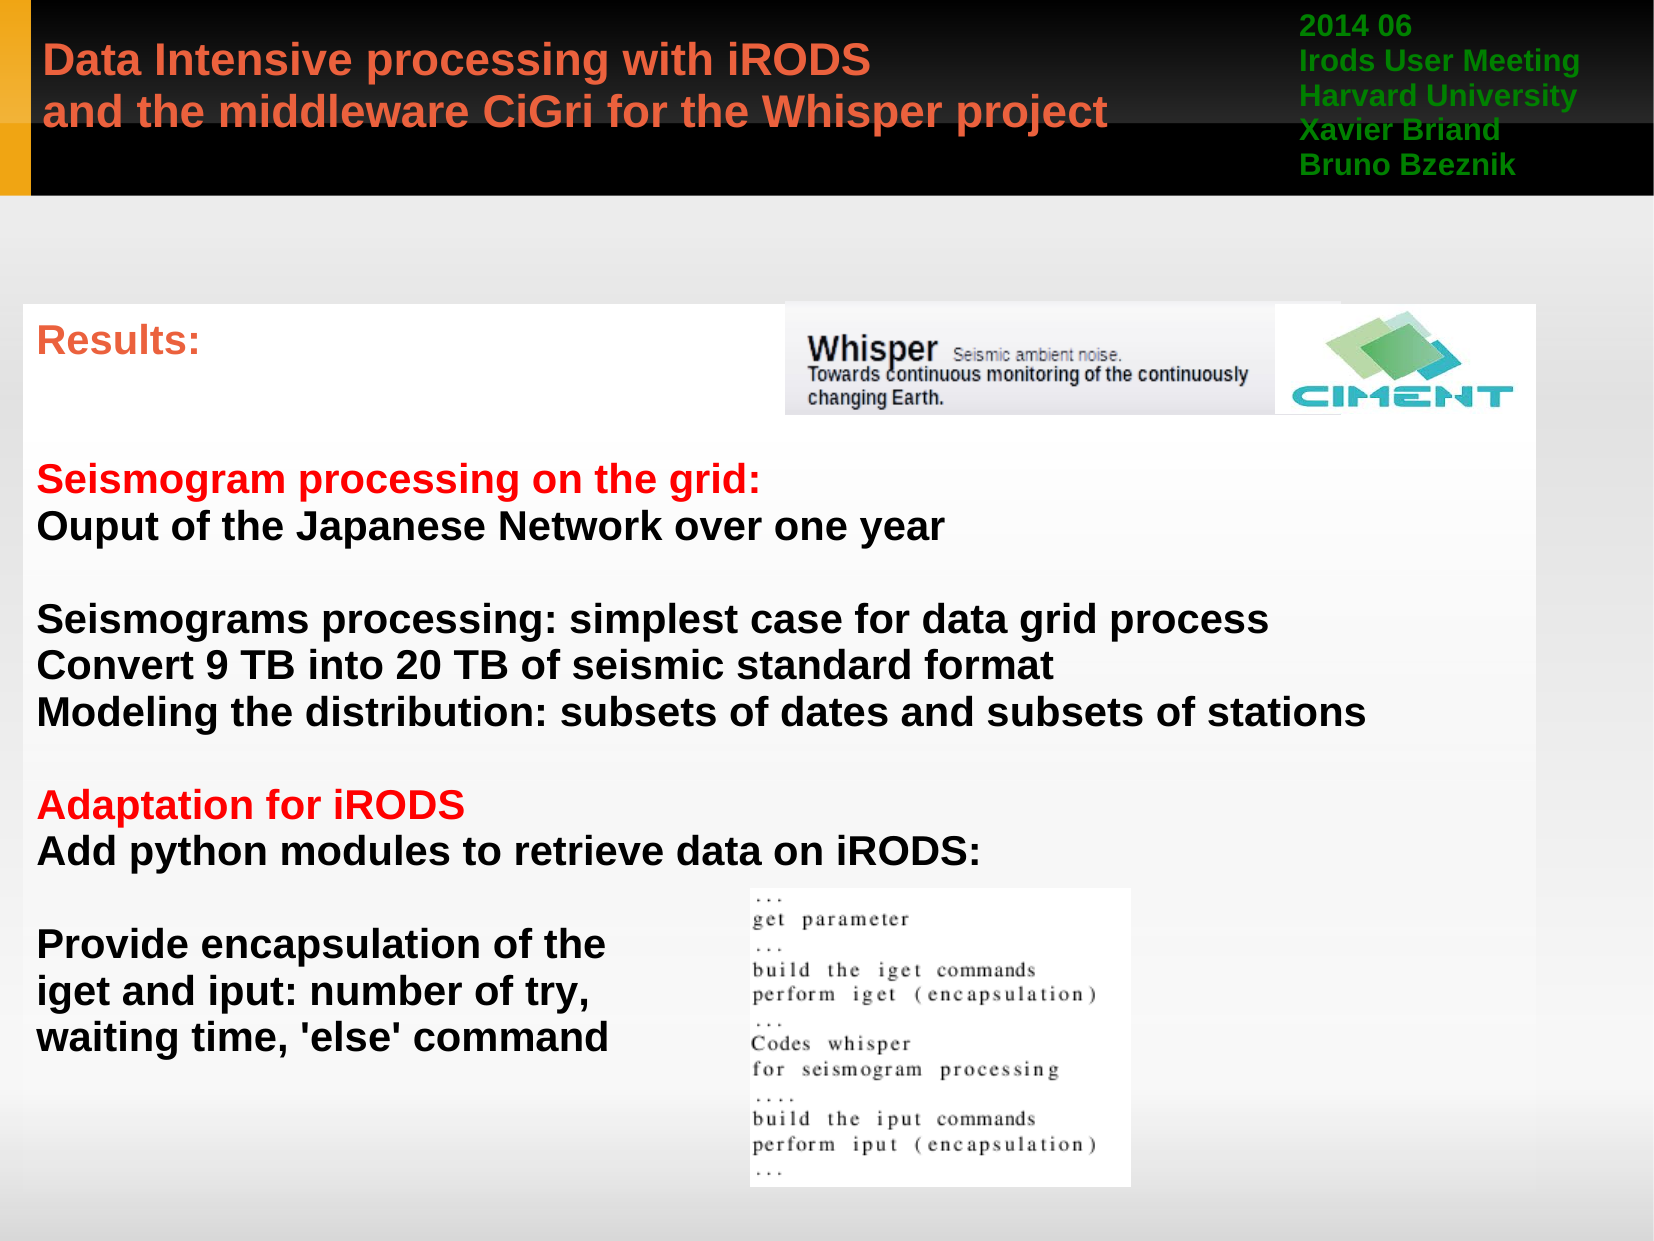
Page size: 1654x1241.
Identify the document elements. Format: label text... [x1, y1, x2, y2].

picture [473, 54, 482, 59]
picture [336, 54, 345, 59]
title Data Intensive processing with iRODS and the middleware CiGri for the Whisper project [29, 59, 1365, 266]
picture [219, 54, 228, 59]
picture [781, 48, 799, 59]
title 2014 06 Irods User Meeting Harvard University Xavier Briand Bruno Bzeznik [1299, 41, 1654, 219]
picture [52, 49, 67, 59]
picture [818, 49, 833, 59]
picture [420, 55, 430, 59]
picture [0, 0, 1654, 1241]
list Results: Seismogram processing on the grid: Ouput of the Japanese Network over one year Seismograms processing: simplest case for data grid process Convert 9 TB into 20 TB of seismic standard format Modeling the distribution: subsets of dates and subsets of stations Adaptation for iRODS Add python modules to retrieve data on iRODS: Provide encapsulation of the iget and iput: number of try, waiting time, 'else' command [23, 304, 1536, 1217]
picture [749, 49, 763, 58]
